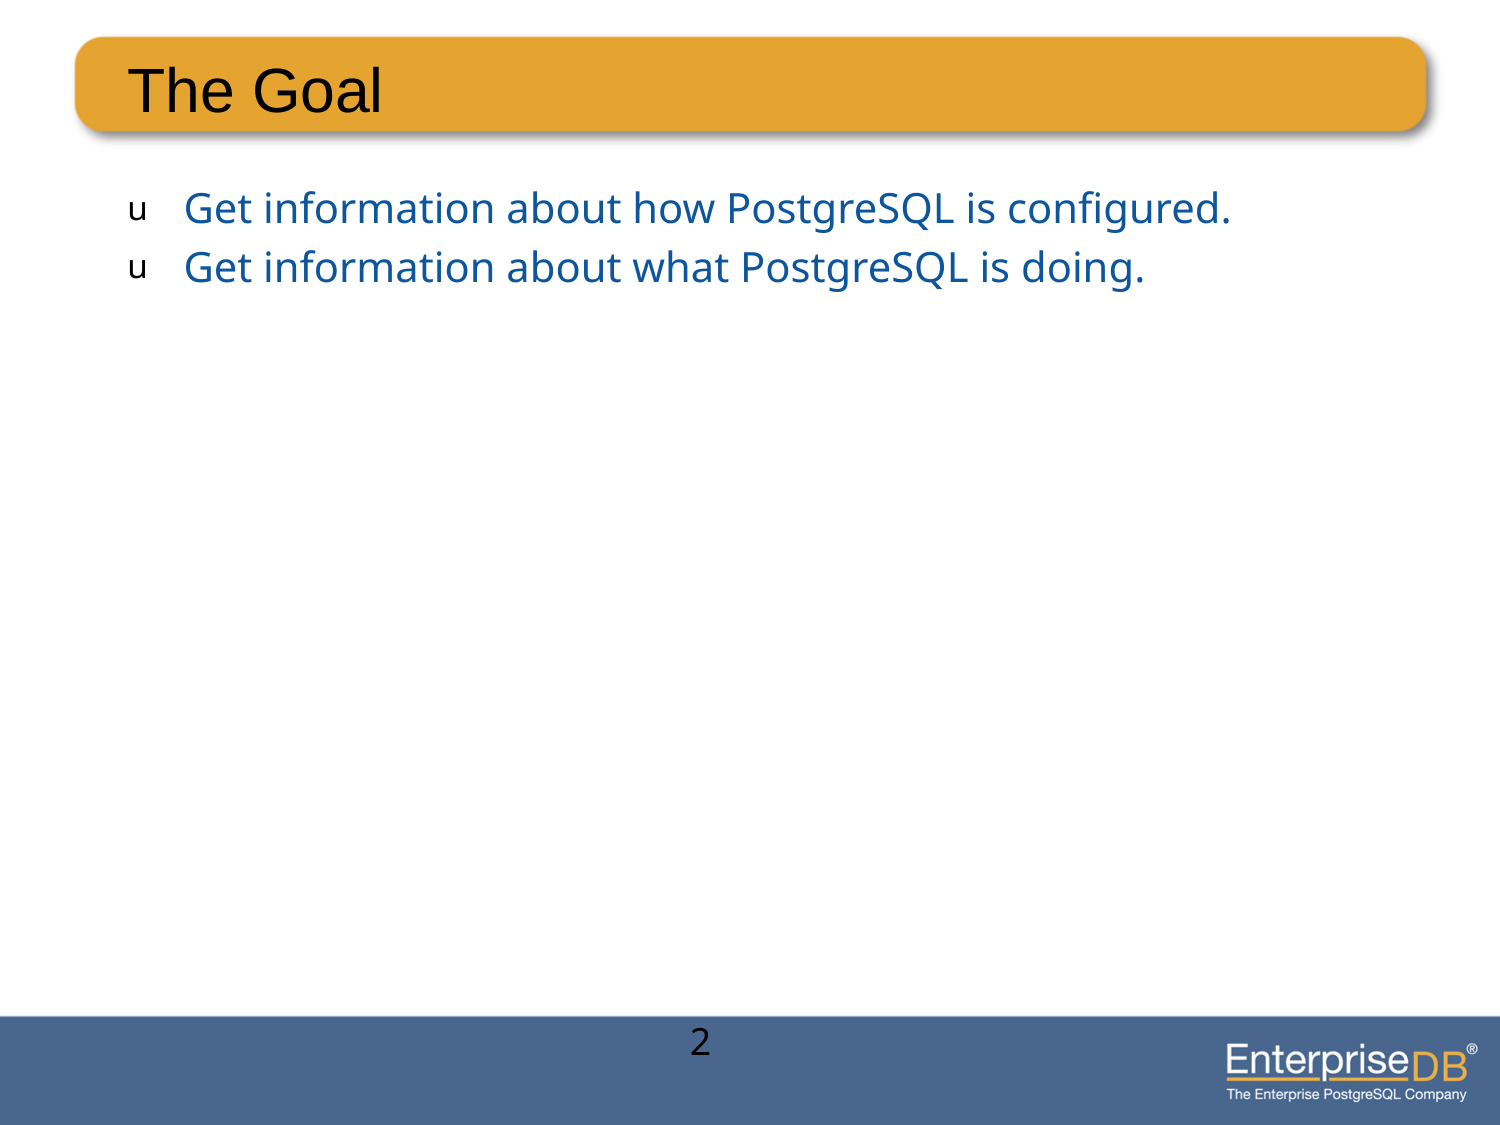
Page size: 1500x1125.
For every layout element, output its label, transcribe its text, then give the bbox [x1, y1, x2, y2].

title The Goal [112, 37, 1388, 138]
slide_number <number> [675, 1010, 825, 1125]
picture [0, 0, 1500, 1125]
list Get information about how PostgreSQL is configured. Get information about what PostgreSQL is doing. [112, 174, 1388, 963]
